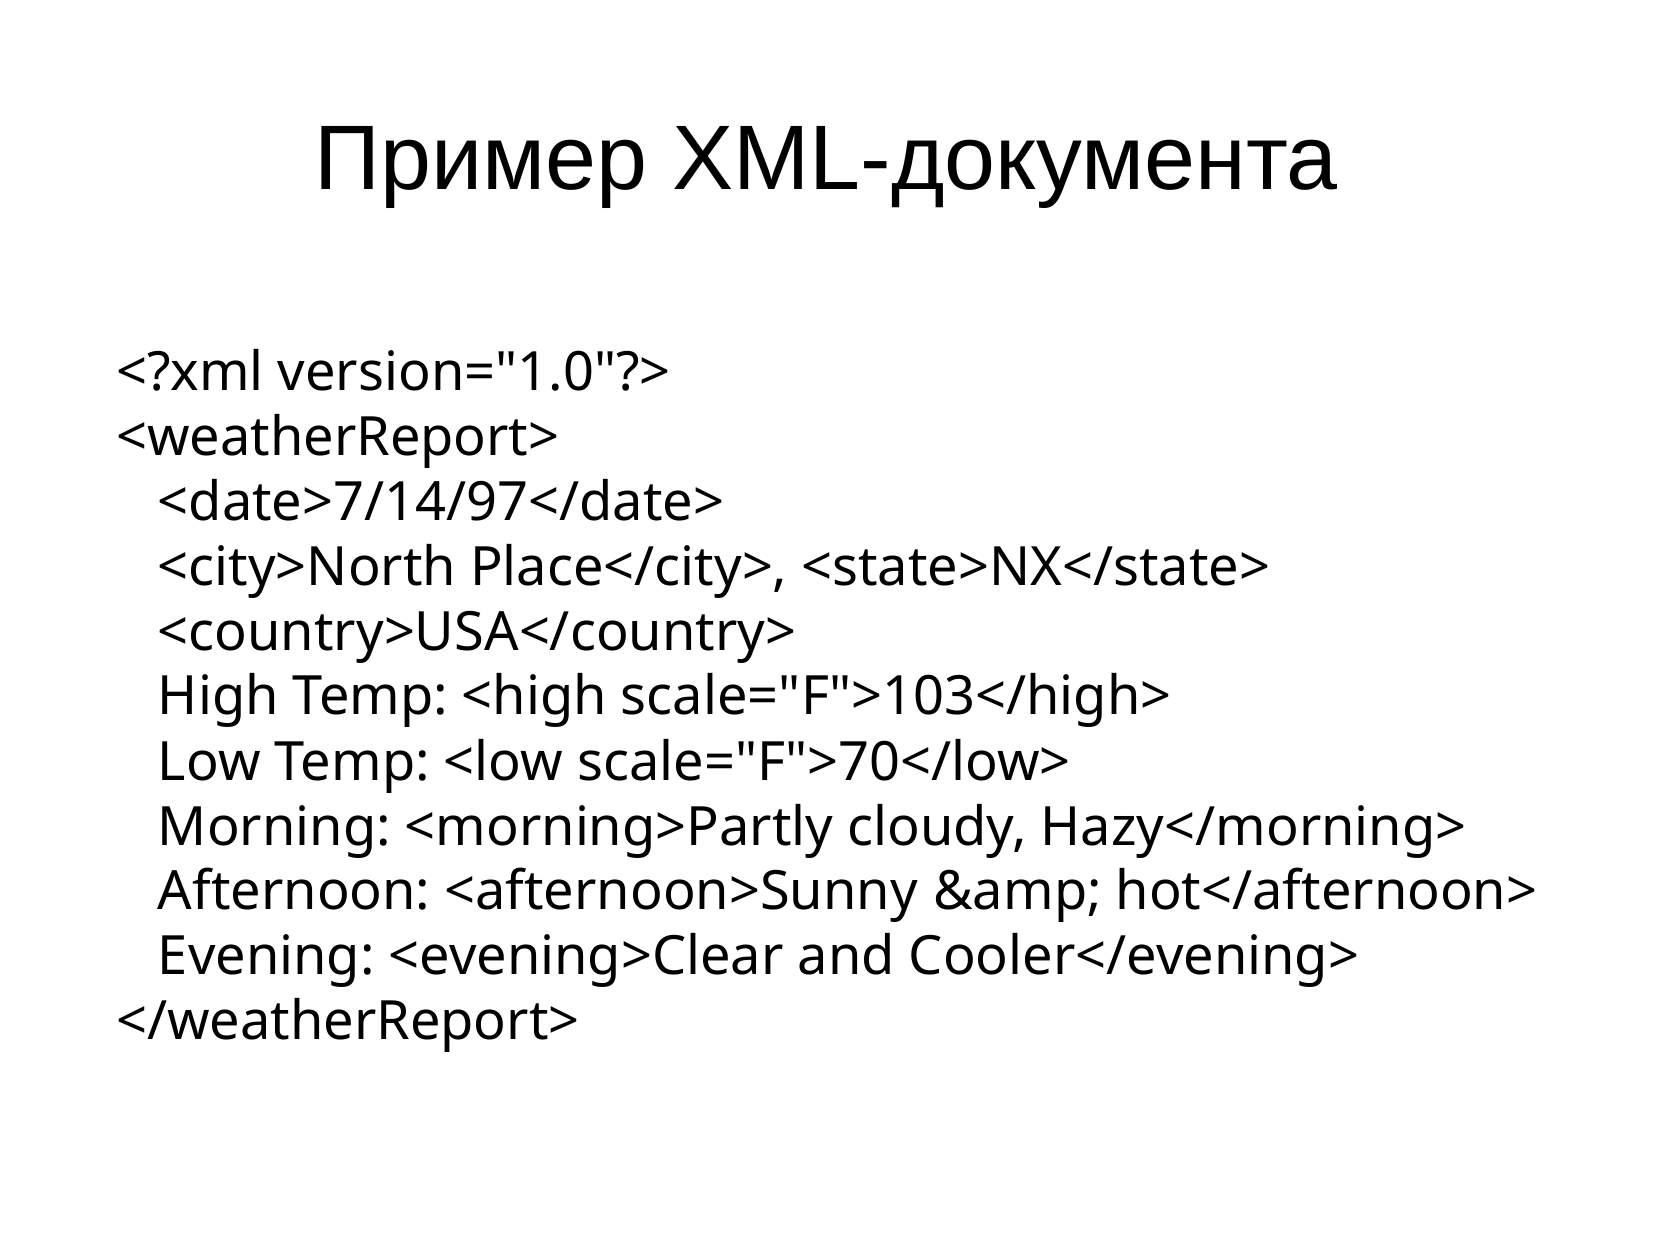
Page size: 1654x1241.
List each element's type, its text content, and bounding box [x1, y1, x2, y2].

text_box <?xml version="1.0"?> <weatherReport> <date>7/14/97</date> <city>North Place</city>, <state>NX</state> <country>USA</country> High Temp: <high scale="F">103</high> Low Temp: <low scale="F">70</low> Morning: <morning>Partly cloudy, Hazy</morning> Afternoon: <afternoon>Sunny &amp; hot</afternoon> Evening: <evening>Clear and Cooler</evening> </weatherReport> [101, 328, 1553, 1059]
title Пример XML-документа [82, 49, 1571, 257]
